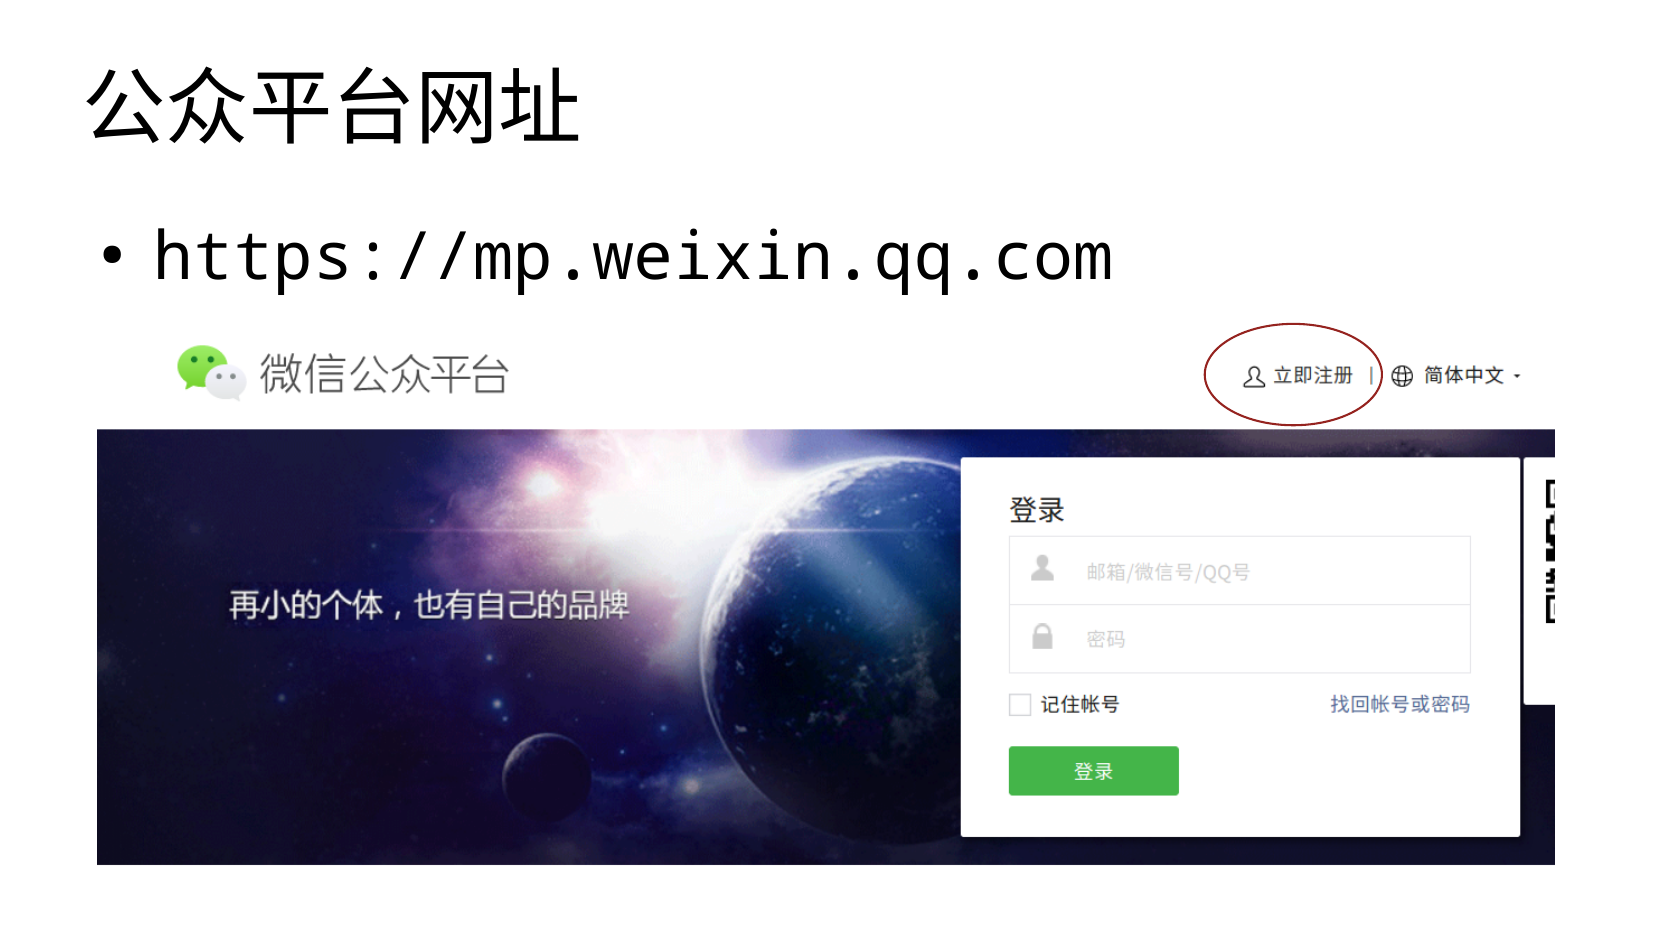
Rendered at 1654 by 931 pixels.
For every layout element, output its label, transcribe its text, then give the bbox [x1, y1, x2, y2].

picture [1206, 325, 1380, 424]
picture [97, 323, 1555, 875]
list https://mp.weixin.qq.com [82, 217, 1571, 863]
title 公众平台网址 [82, 37, 1571, 166]
